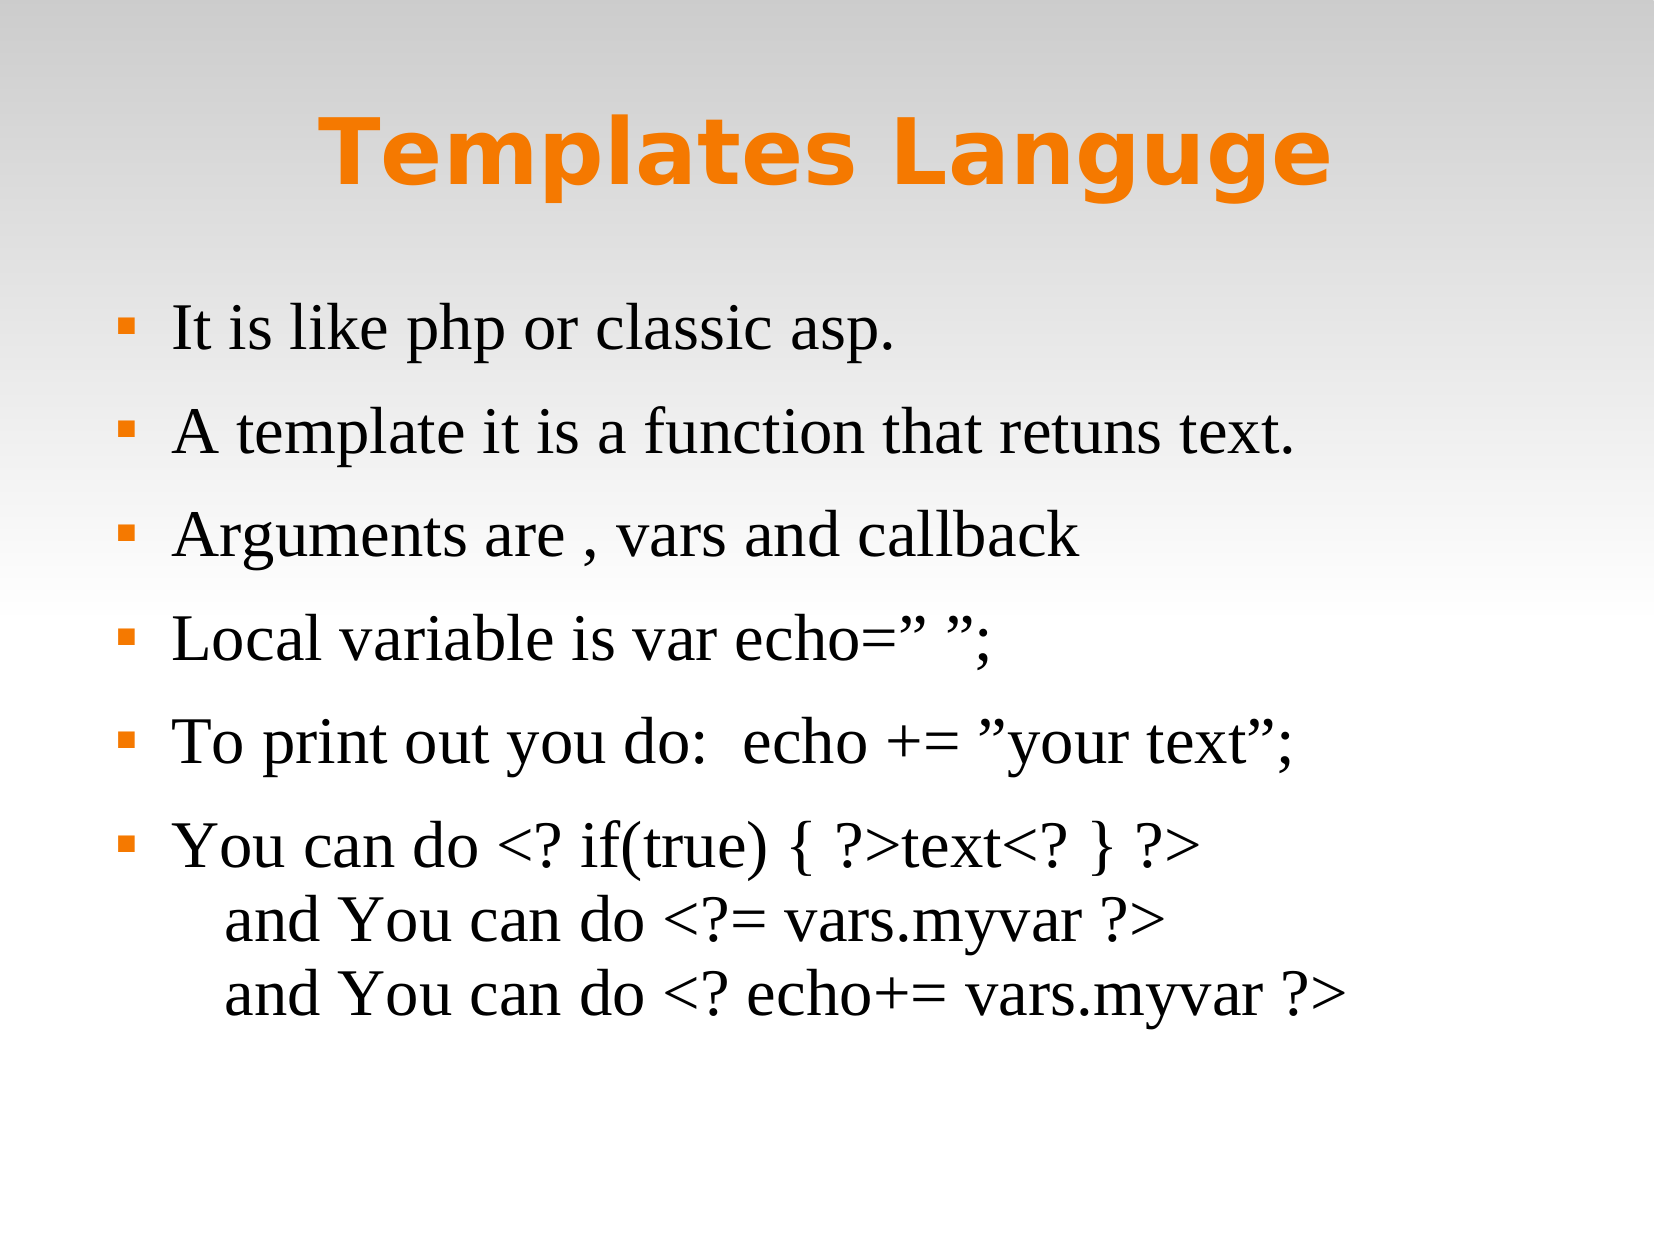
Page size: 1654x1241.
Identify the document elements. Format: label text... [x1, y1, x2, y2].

title Templates Languge [82, 56, 1571, 250]
list It is like php or classic asp. A template it is a function that retuns text. Arguments are , vars and callback Local variable is var echo=” ”; To print out you do: echo += ”your text”; You can do <? if(true) { ?>text<? } ?> and You can do <?= vars.myvar ?> and You can do <? echo+= vars.myvar ?> [82, 290, 1571, 1094]
